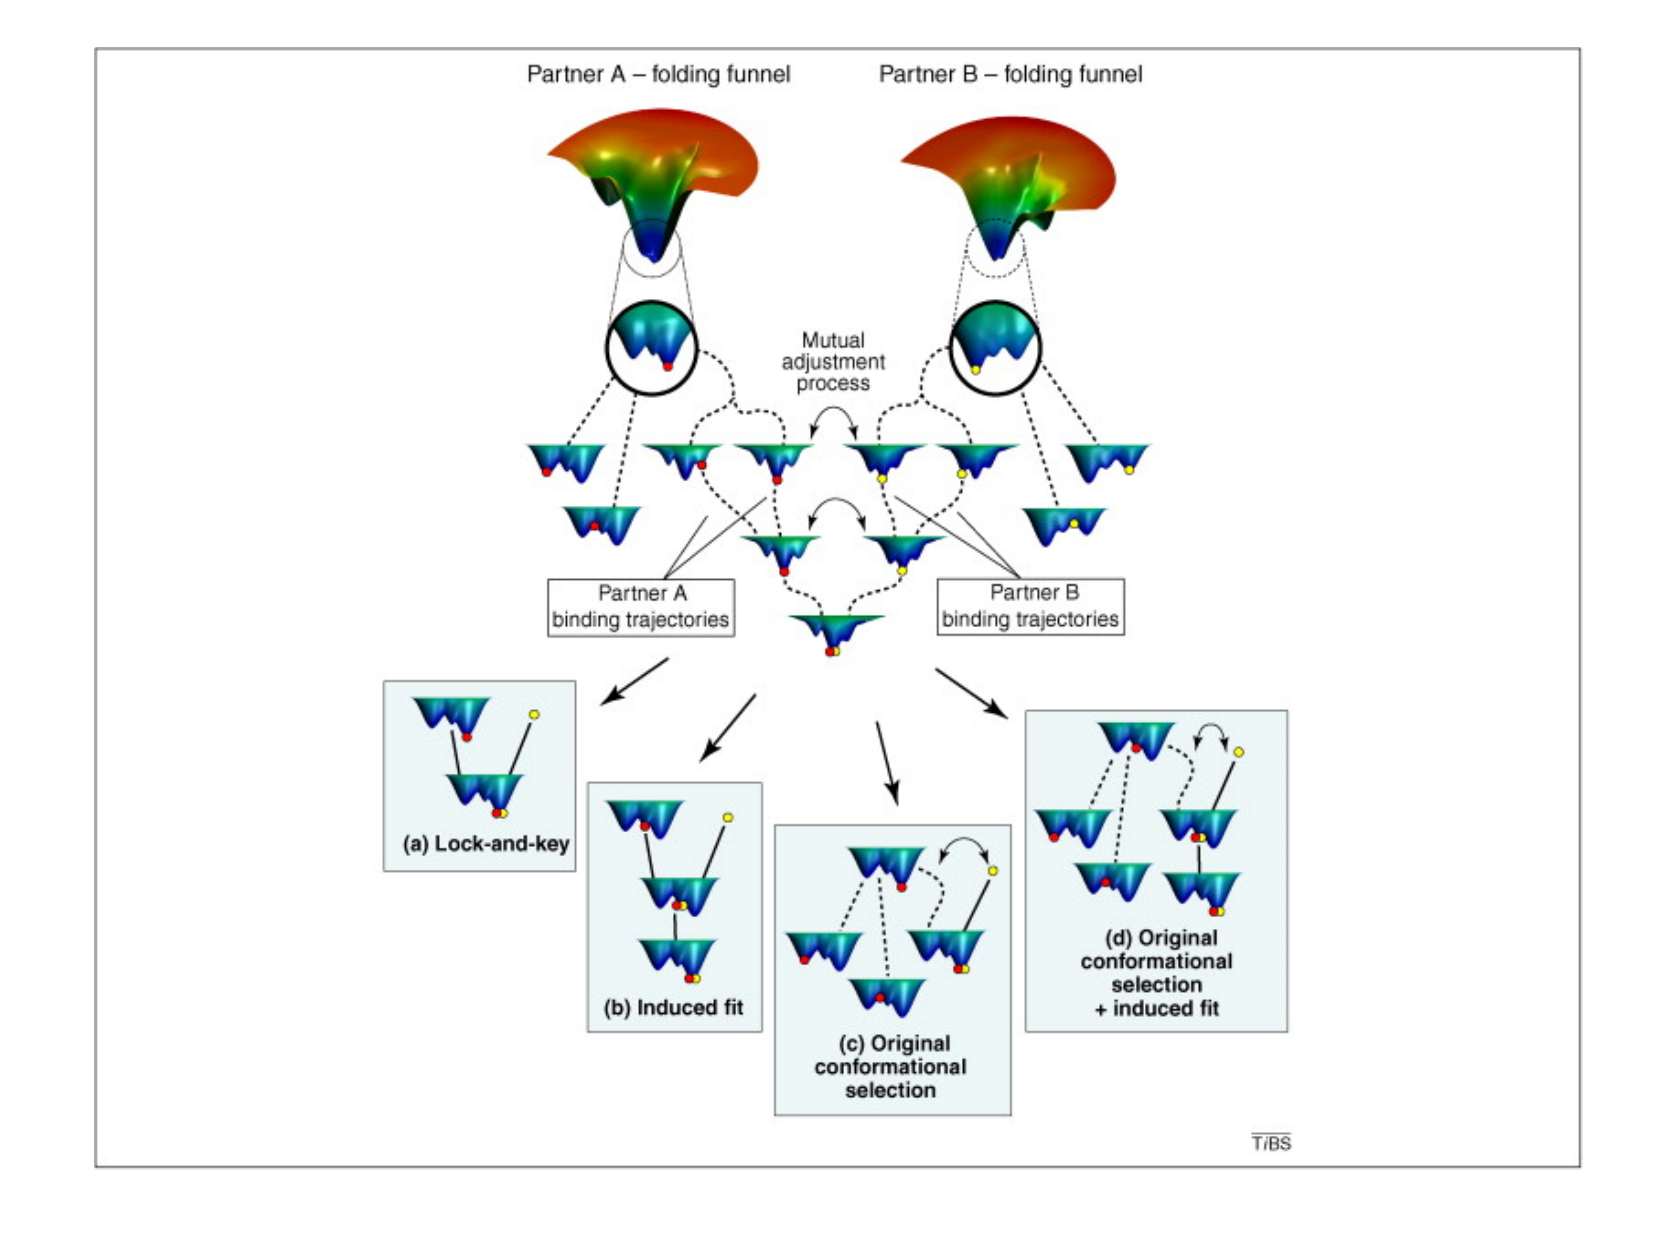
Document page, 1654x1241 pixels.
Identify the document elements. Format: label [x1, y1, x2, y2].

picture [94, 47, 1583, 1170]
